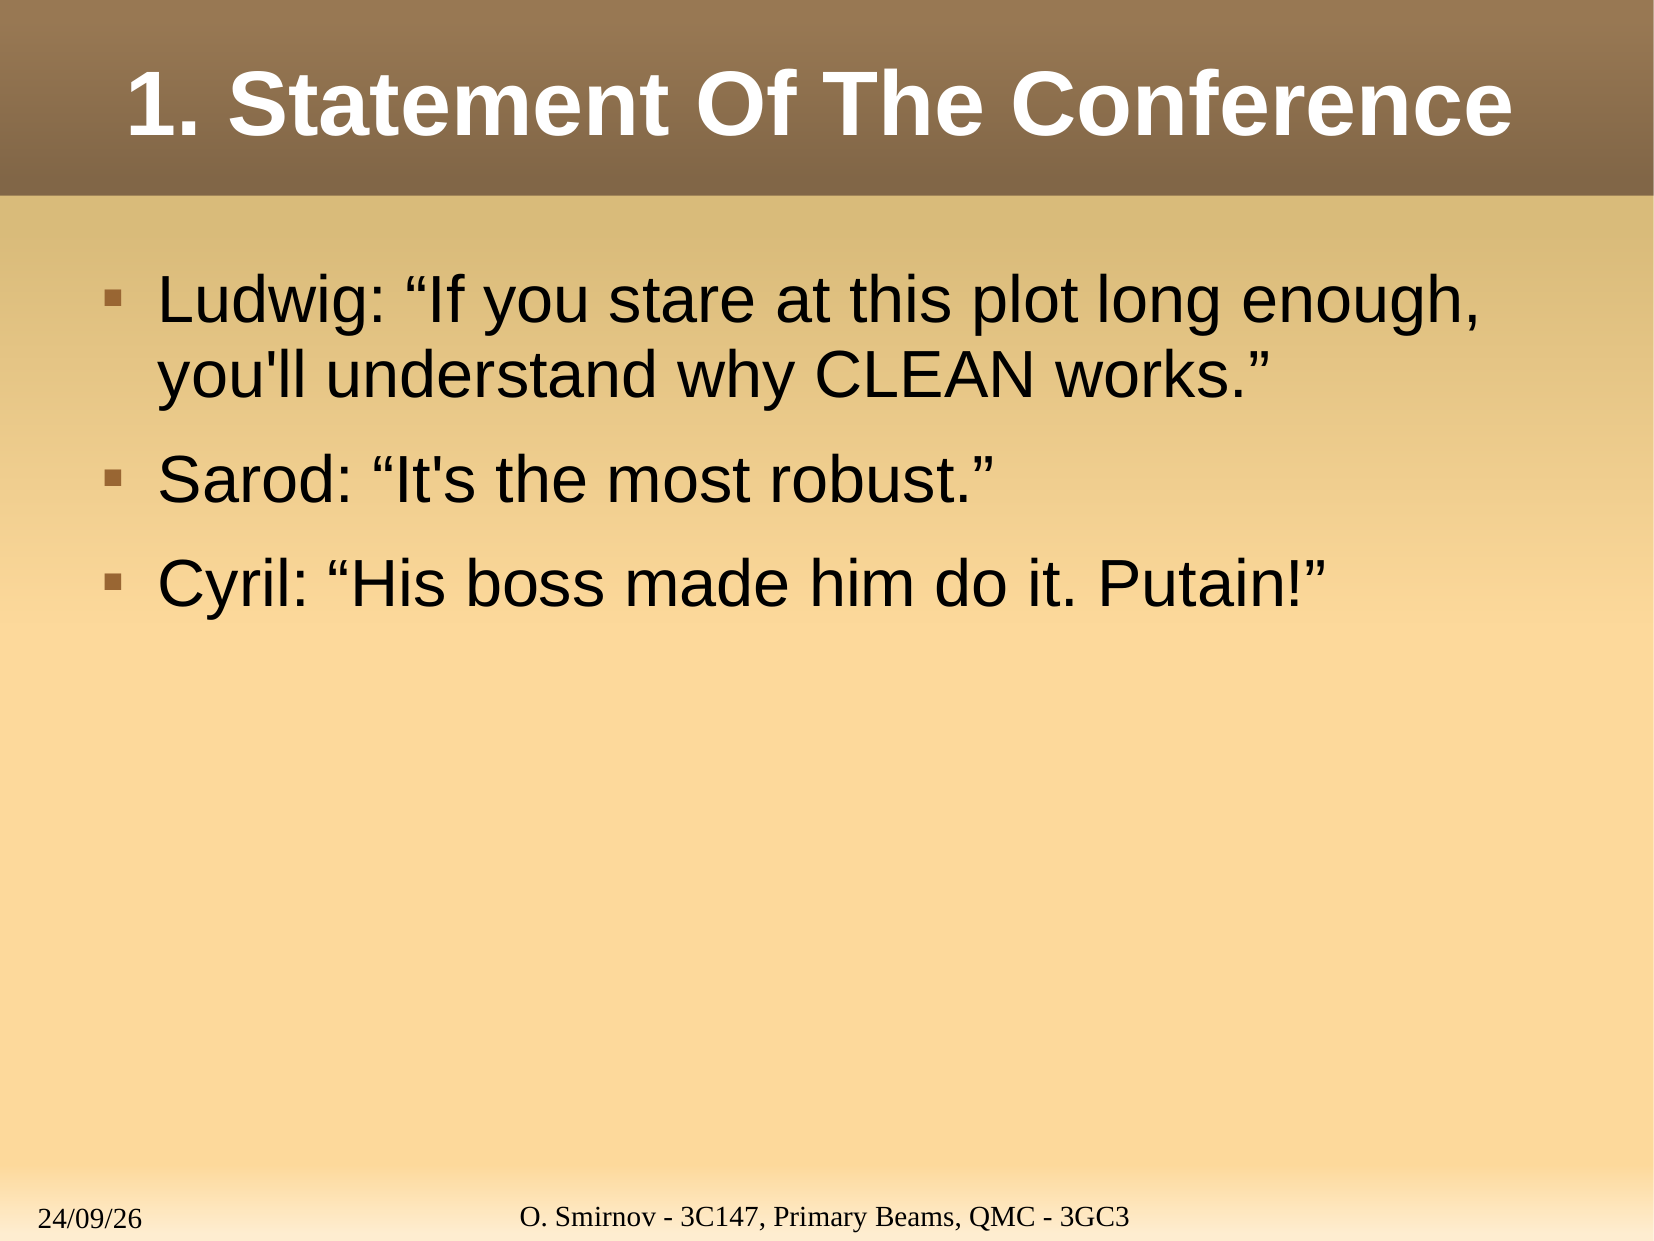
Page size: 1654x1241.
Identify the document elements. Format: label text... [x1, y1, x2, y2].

title 1. Statement Of The Conference [76, 0, 1565, 208]
picture [0, 0, 1654, 1241]
list Ludwig: “If you stare at this plot long enough, you'll understand why CLEAN works.” Sarod: “It's the most robust.” Cyril: “His boss made him do it. Putain!” [86, 262, 1576, 1081]
